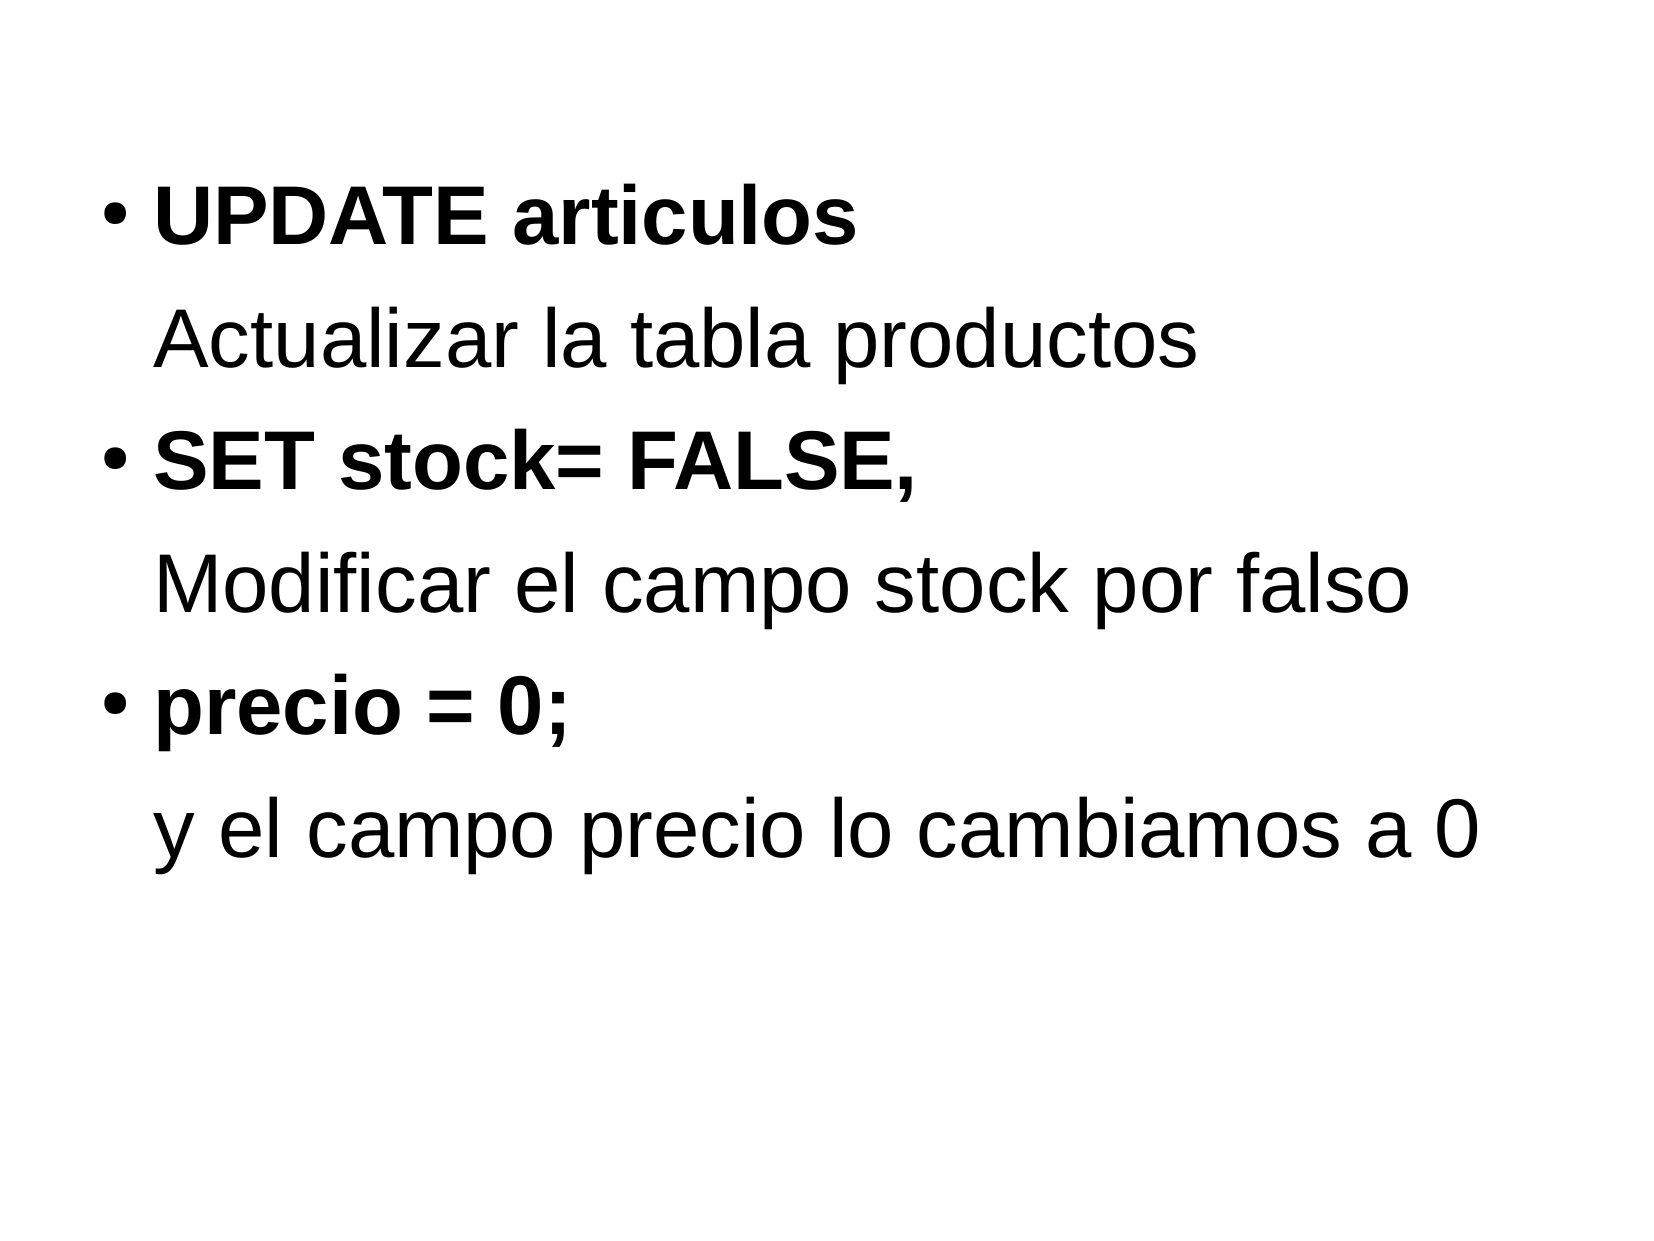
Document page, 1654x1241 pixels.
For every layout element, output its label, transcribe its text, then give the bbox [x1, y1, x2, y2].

list UPDATE articulos Actualizar la tabla productos SET stock= FALSE, Modificar el campo stock por falso precio = 0; y el campo precio lo cambiamos a 0 [82, 64, 1571, 1152]
